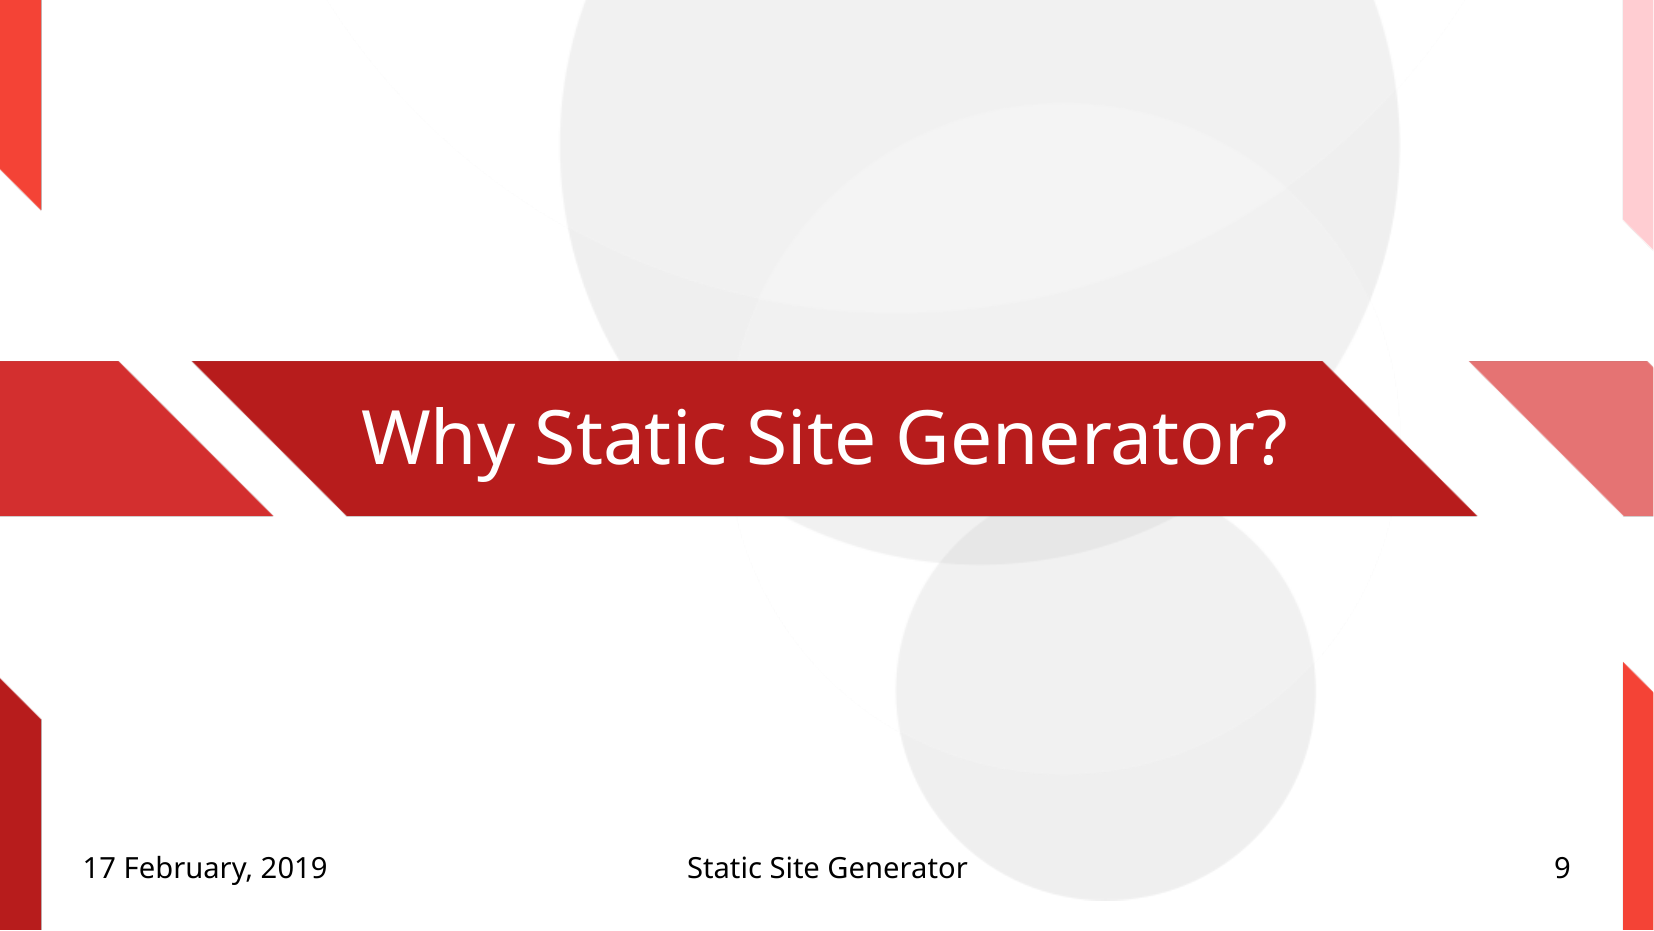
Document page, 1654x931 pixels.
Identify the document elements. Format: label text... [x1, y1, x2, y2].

picture [0, 0, 1654, 930]
title Why Static Site Generator? [82, 360, 1568, 511]
